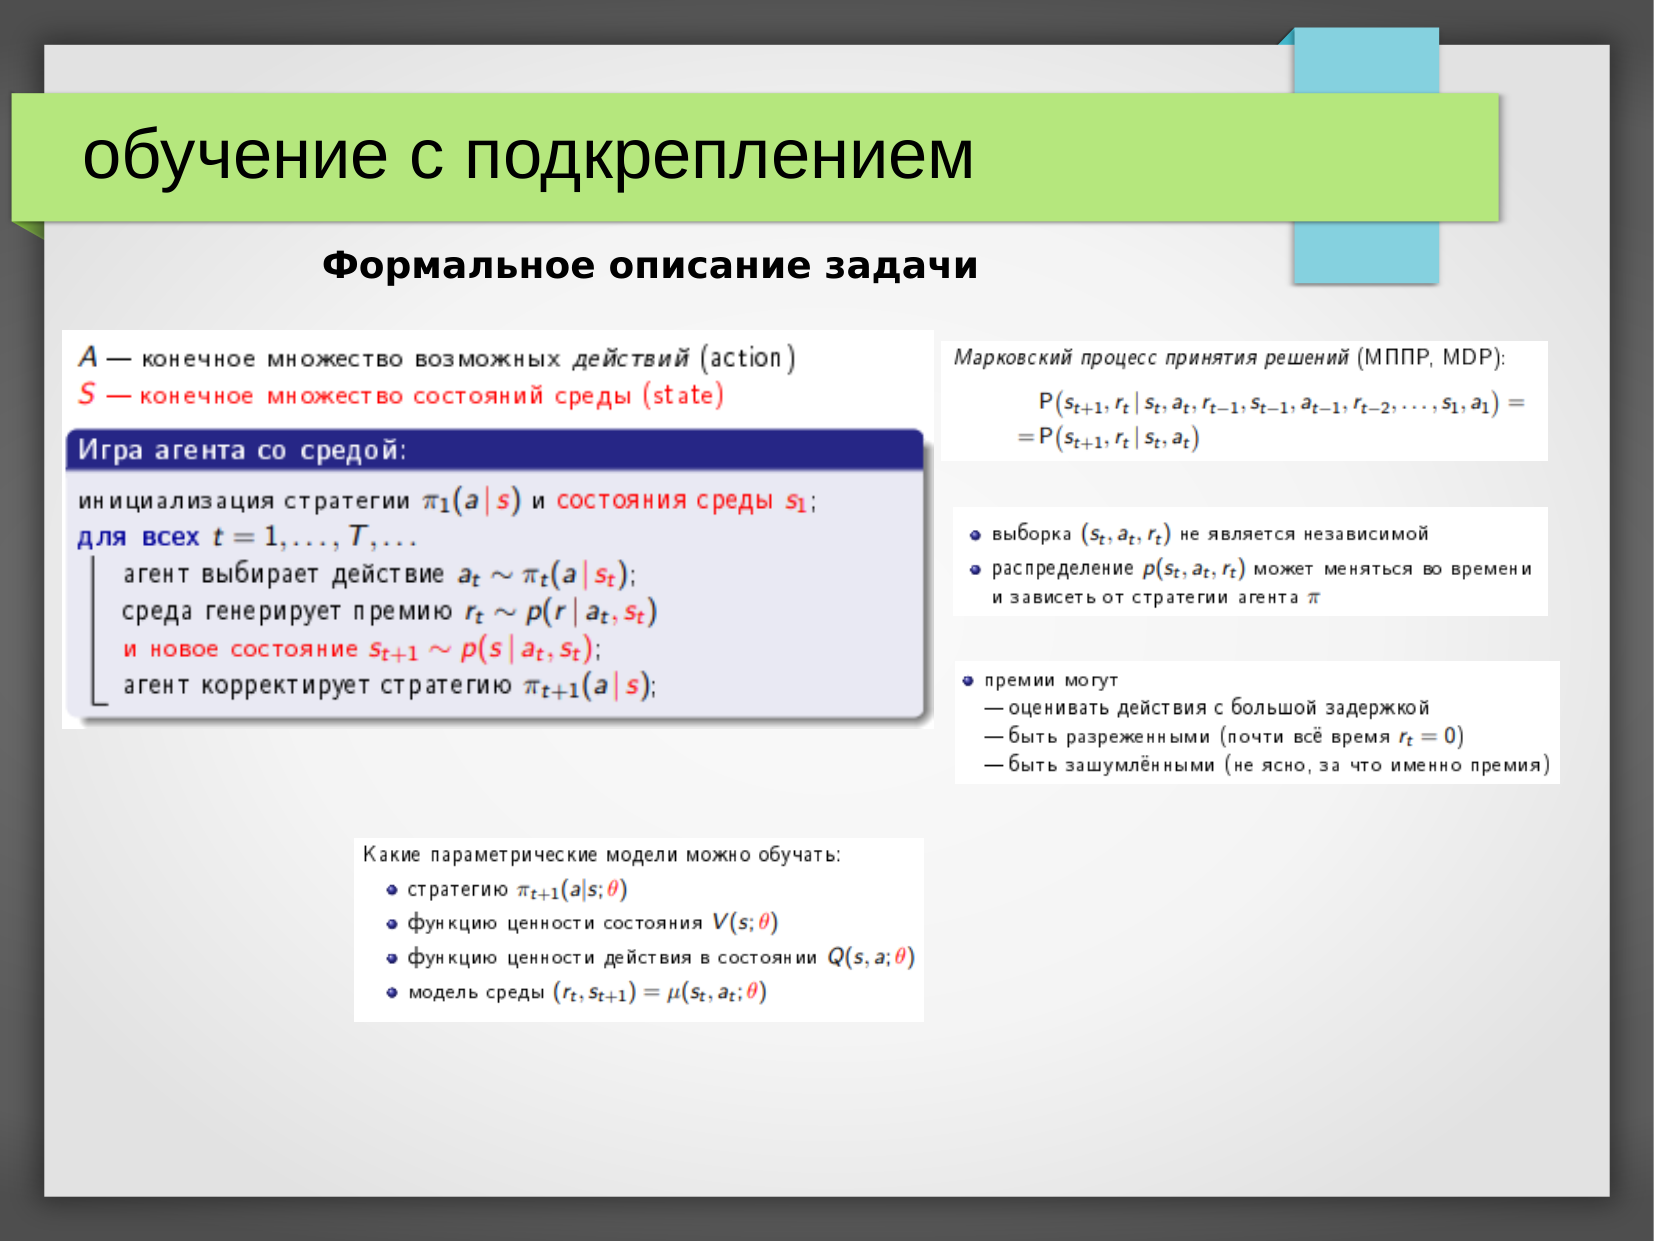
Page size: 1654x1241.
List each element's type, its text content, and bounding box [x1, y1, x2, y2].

title обучение с подкреплением [82, 94, 1264, 213]
text_box Формальное описание задачи [307, 236, 1004, 308]
picture [0, 0, 1654, 1241]
